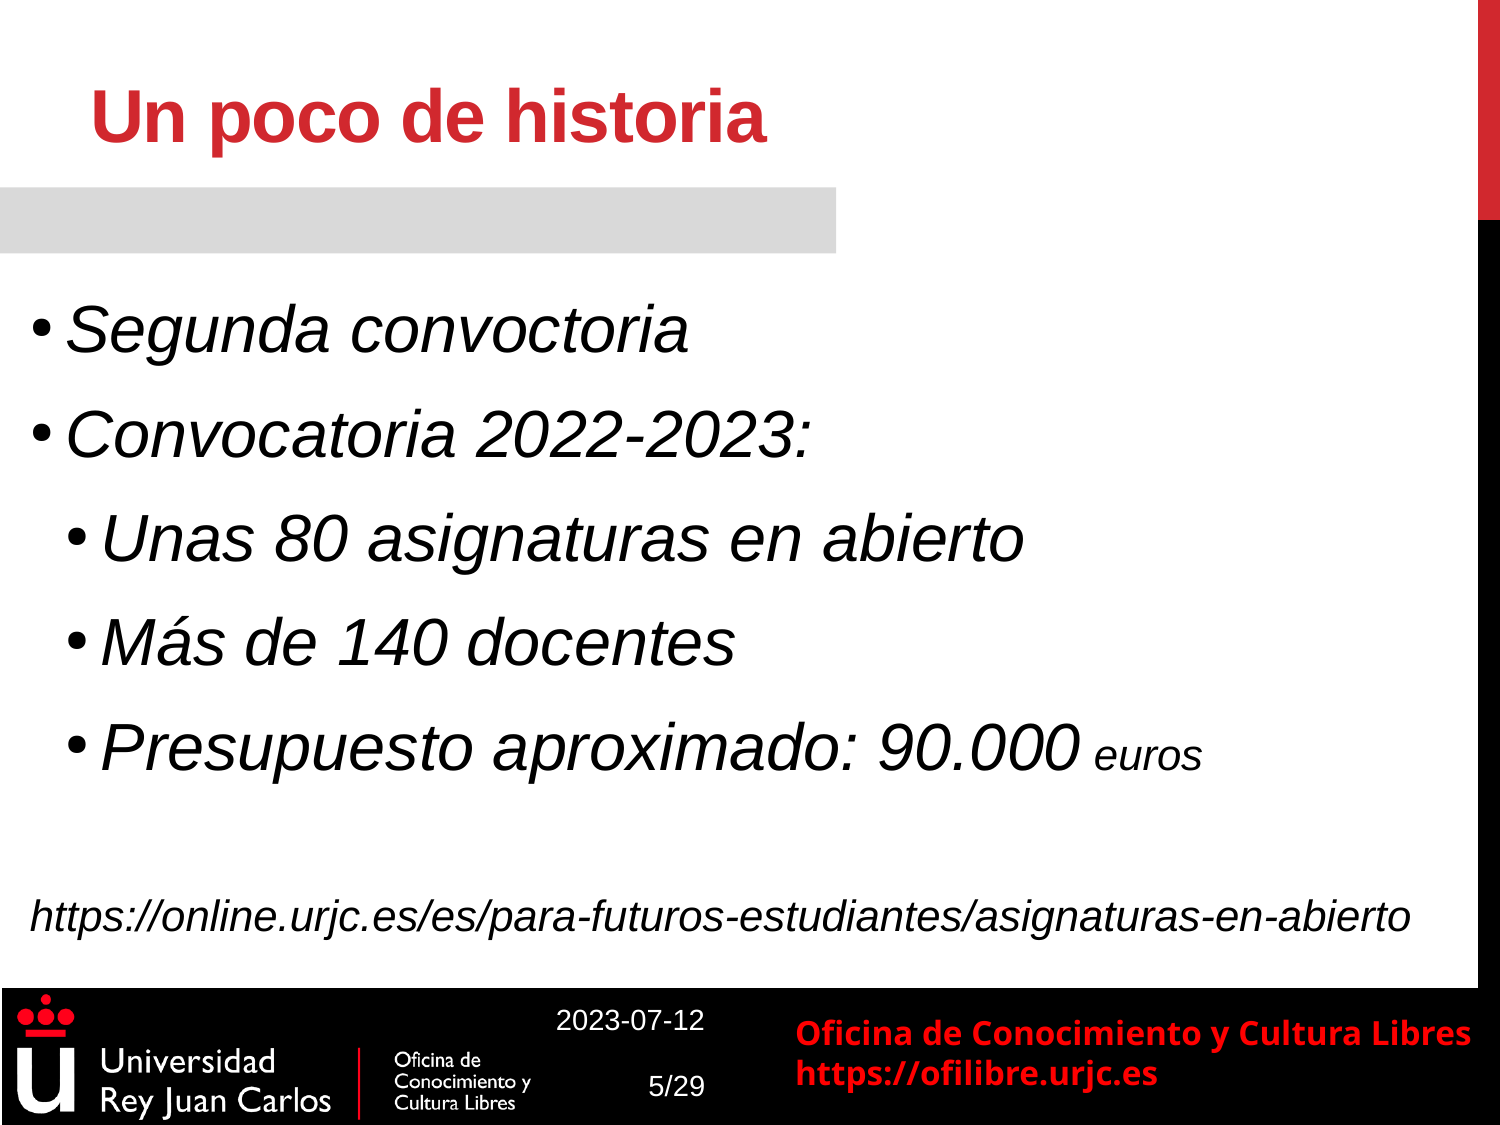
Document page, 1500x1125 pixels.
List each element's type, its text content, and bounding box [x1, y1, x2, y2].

text_box Segunda convoctoria Convocatoria 2022-2023: Unas 80 asignaturas en abierto Más de 140 docentes Presupuesto aproximado: 90.000 euros https://online.urjc.es/es/para-futuros-estudiantes/asignaturas-en-abierto [15, 285, 1428, 949]
text_box Un poco de historia [0, 24, 1326, 172]
picture [17, 994, 531, 1120]
title [75, 7, 1425, 196]
